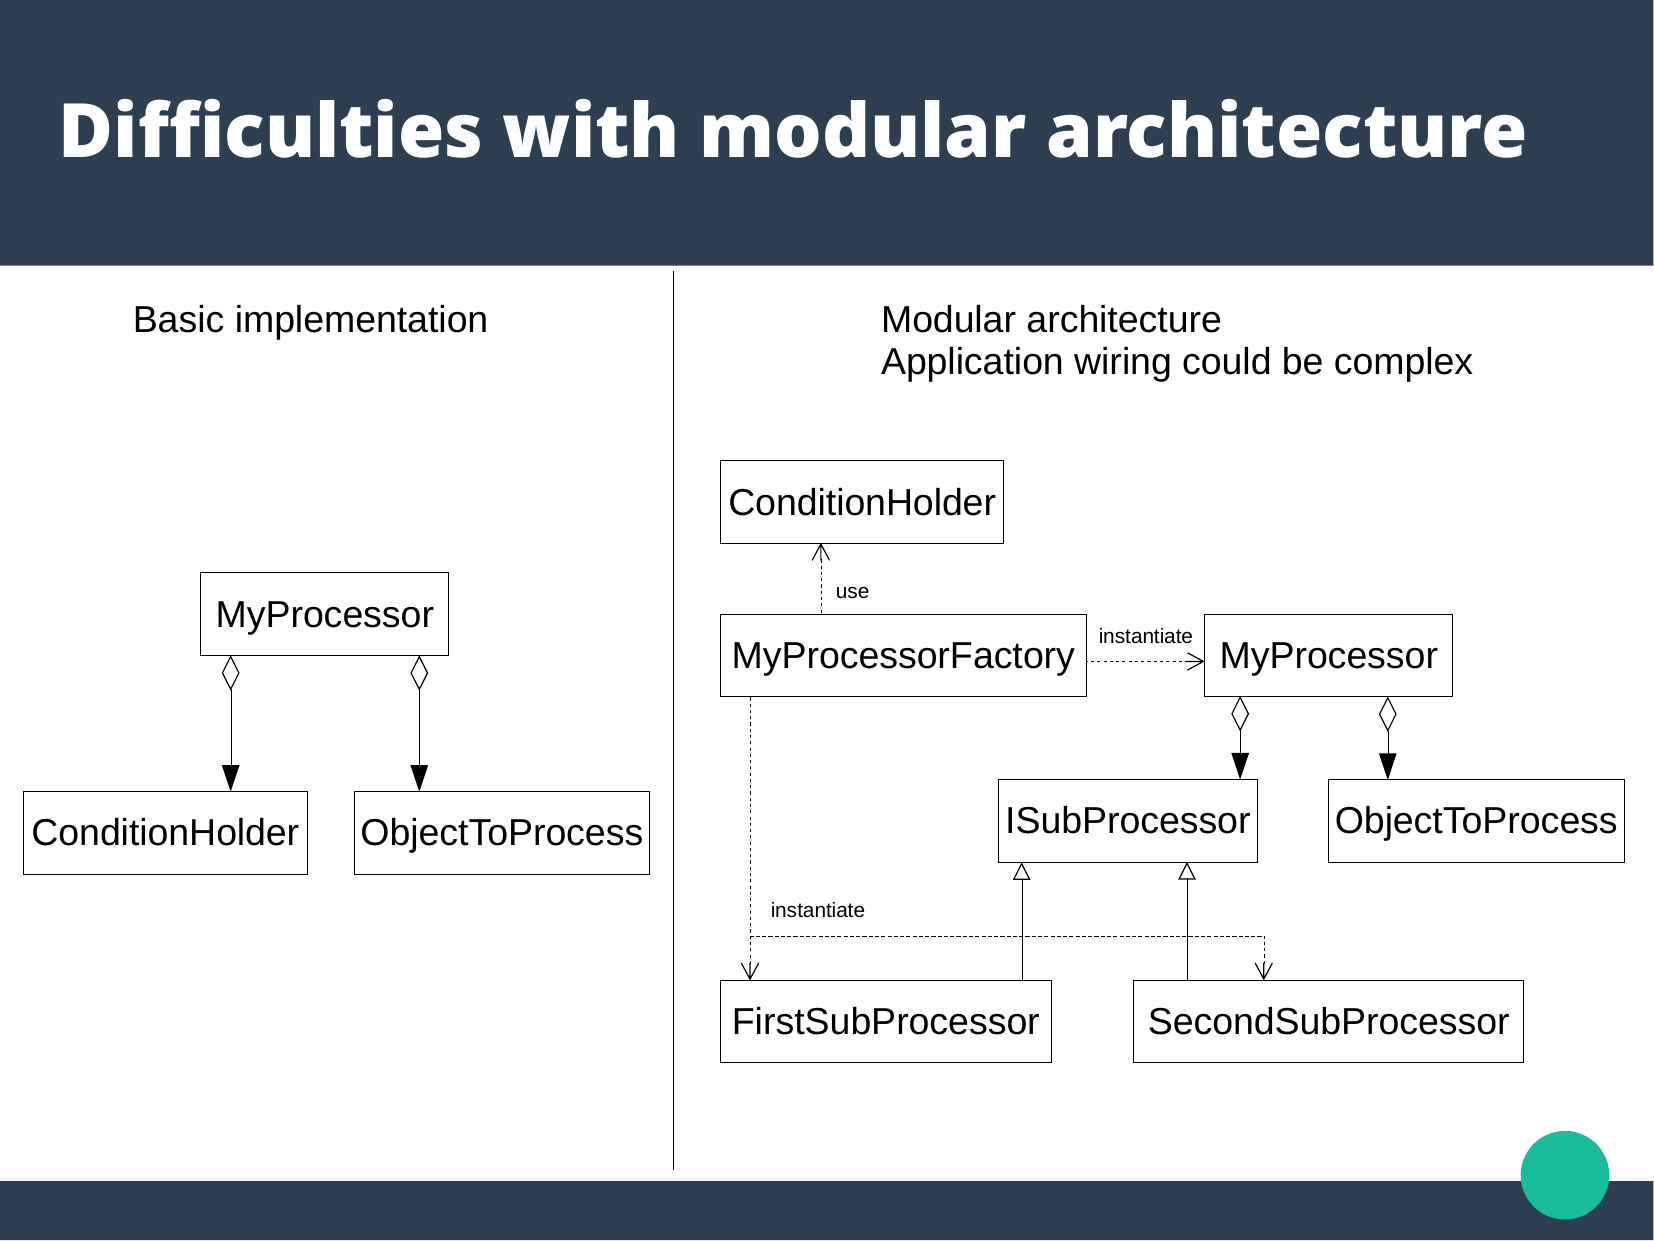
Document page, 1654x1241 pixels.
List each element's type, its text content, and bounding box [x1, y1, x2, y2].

text_box ConditionHolder [23, 791, 308, 875]
text_box ConditionHolder [720, 460, 1004, 544]
text_box MyProcessor [200, 572, 449, 656]
text_box Modular architecture Application wiring could be complex [866, 290, 1489, 390]
text_box MyProcessor [1204, 614, 1453, 697]
text_box SecondSubProcessor [1133, 980, 1524, 1063]
text_box instantiate [756, 891, 880, 930]
text_box ObjectToProcess [354, 791, 650, 875]
title Difficulties with modular architecture [59, 49, 1595, 207]
text_box instantiate [1084, 617, 1208, 656]
text_box Basic implementation [118, 290, 520, 348]
text_box ISubProcessor [998, 779, 1258, 863]
text_box FirstSubProcessor [720, 980, 1052, 1063]
text_box MyProcessorFactory [720, 614, 1087, 697]
text_box use [820, 572, 885, 611]
text_box ObjectToProcess [1328, 779, 1625, 863]
